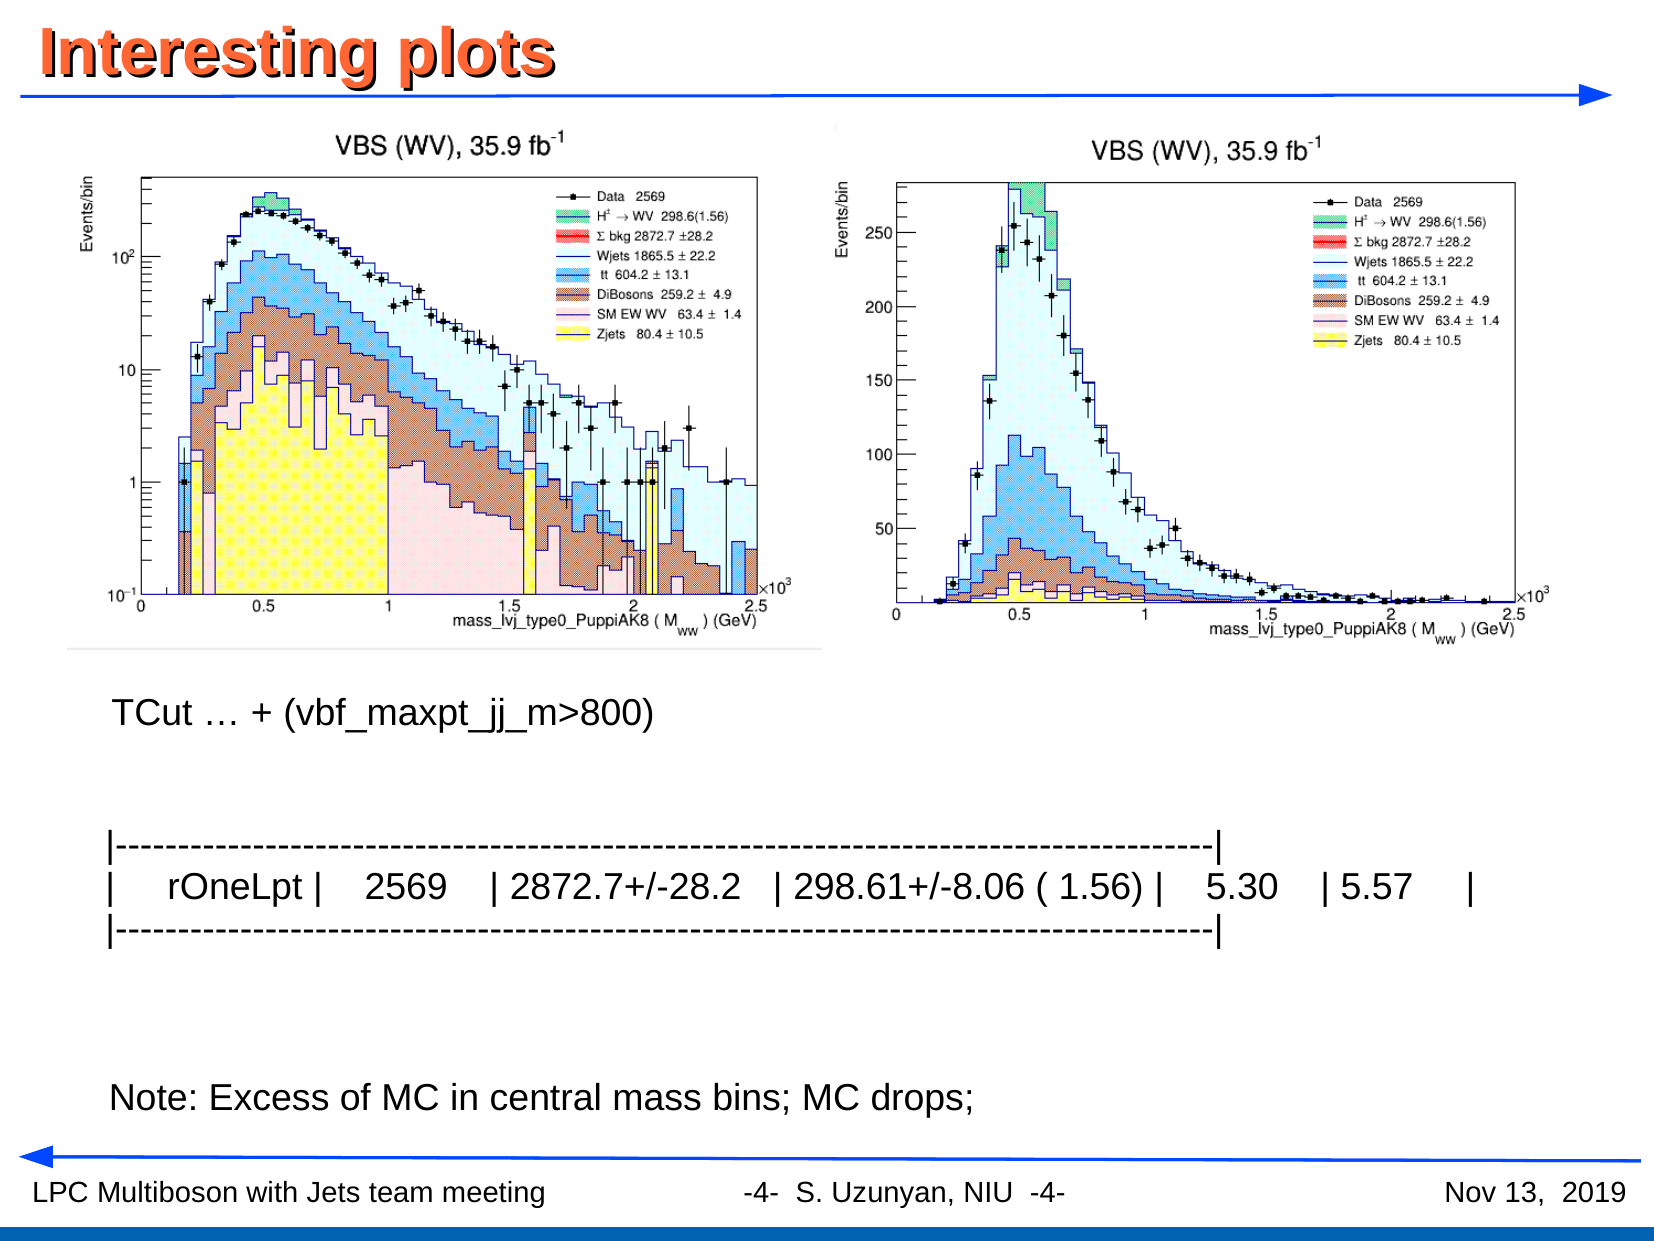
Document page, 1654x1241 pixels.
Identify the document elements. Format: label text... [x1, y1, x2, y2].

text_box Note: Excess of MC in central mass bins; MC drops; [94, 1068, 1001, 1126]
picture [67, 125, 1591, 652]
text_box |----------------------------------------------------------------------------------------| | rOneLpt | 2569 | 2872.7+/-28.2 | 298.61+/-8.06 ( 1.56) | 5.30 | 5.57 | |----------------------------------------------------------------------------------------| [90, 815, 1493, 956]
text_box TCut … + (vbf_maxpt_jj_m>800) [96, 684, 1654, 745]
text_box LPC Multiboson with Jets team meeting -4- S. Uzunyan, NIU -4- Nov 13, 2019 [17, 1168, 1654, 1229]
text_box Interesting plots [4, 6, 1527, 97]
